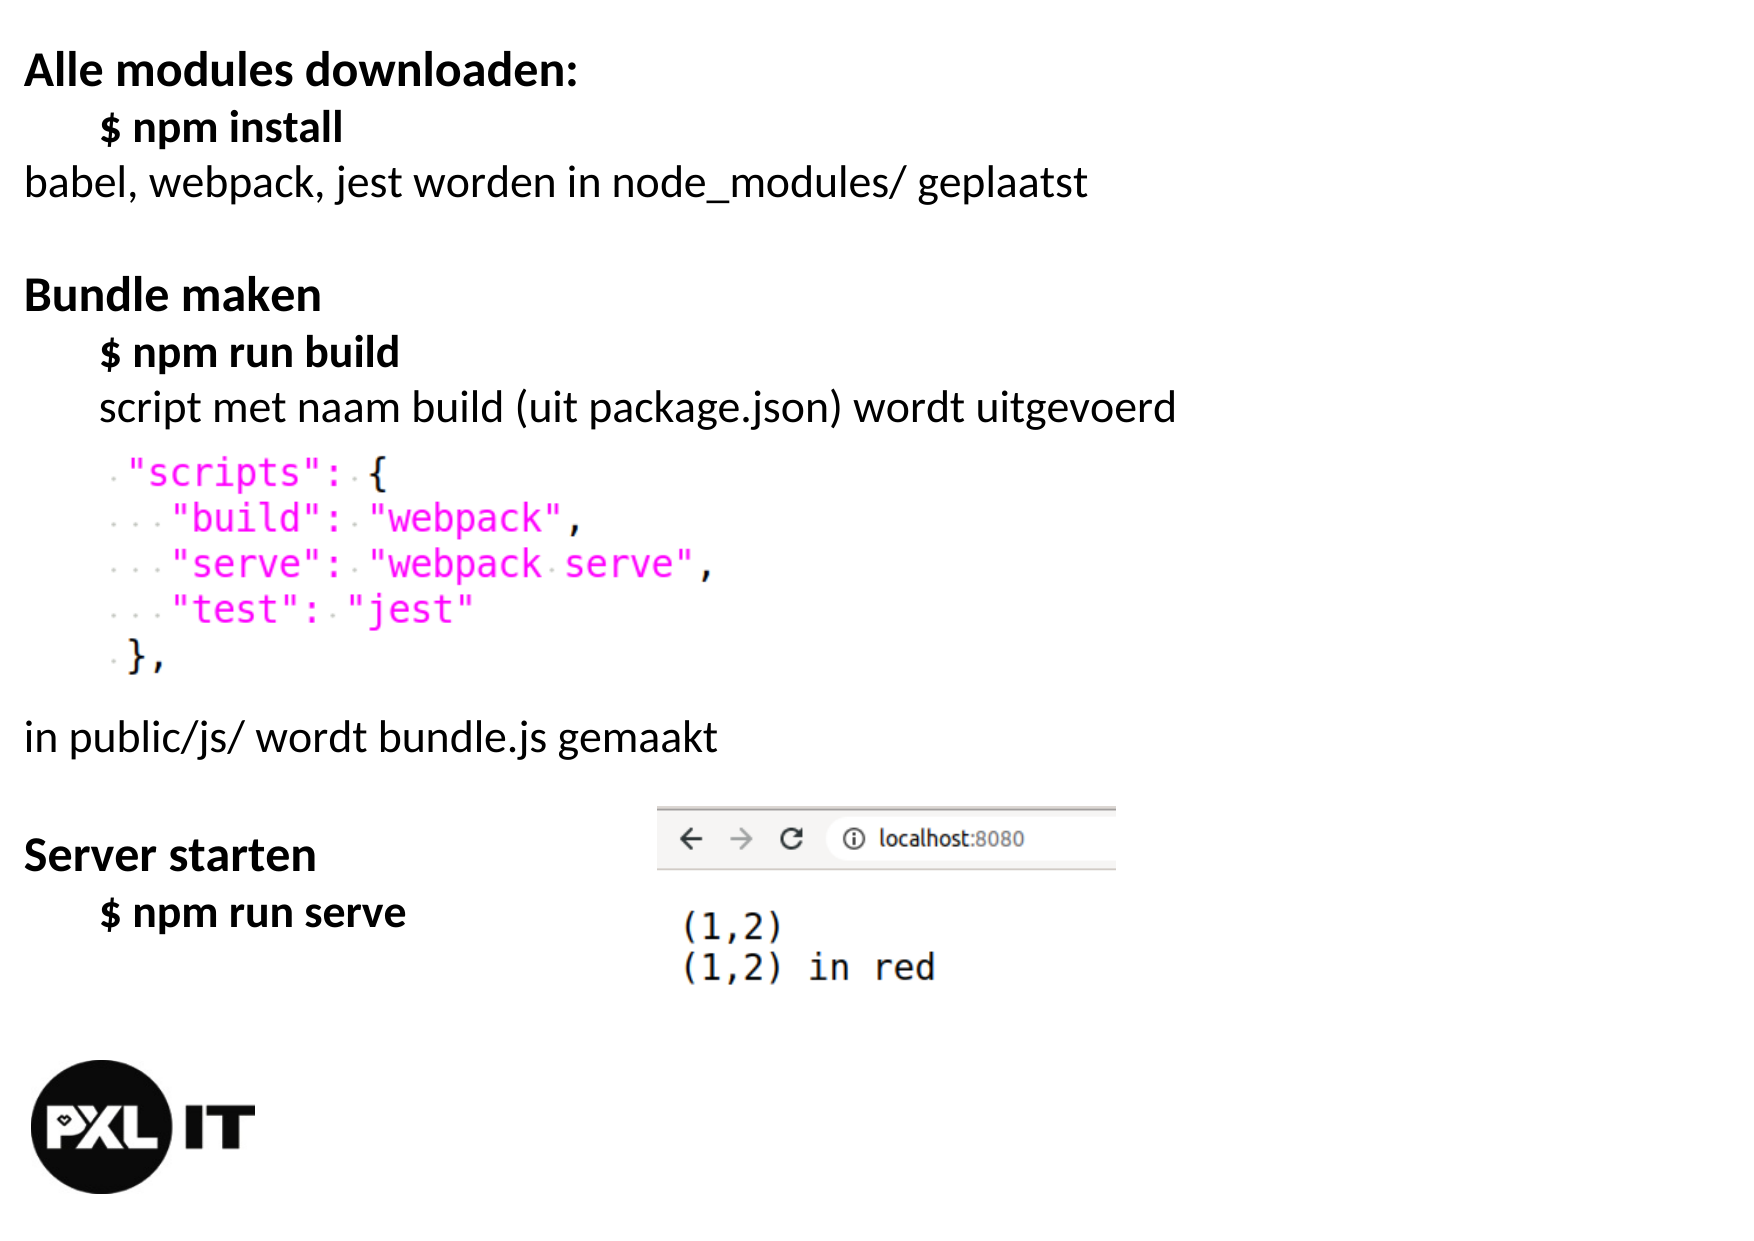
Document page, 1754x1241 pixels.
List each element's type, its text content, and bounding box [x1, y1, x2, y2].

picture [657, 806, 1116, 1011]
picture [110, 447, 797, 678]
text_box Alle modules downloaden: $ npm install babel, webpack, jest worden in node_modules/ geplaatst Bundle maken $ npm run build script met naam build (uit package.json) wordt uitgevoerd in public/js/ wordt bundle.js gemaakt Server starten $ npm run serve [9, 29, 1677, 1241]
